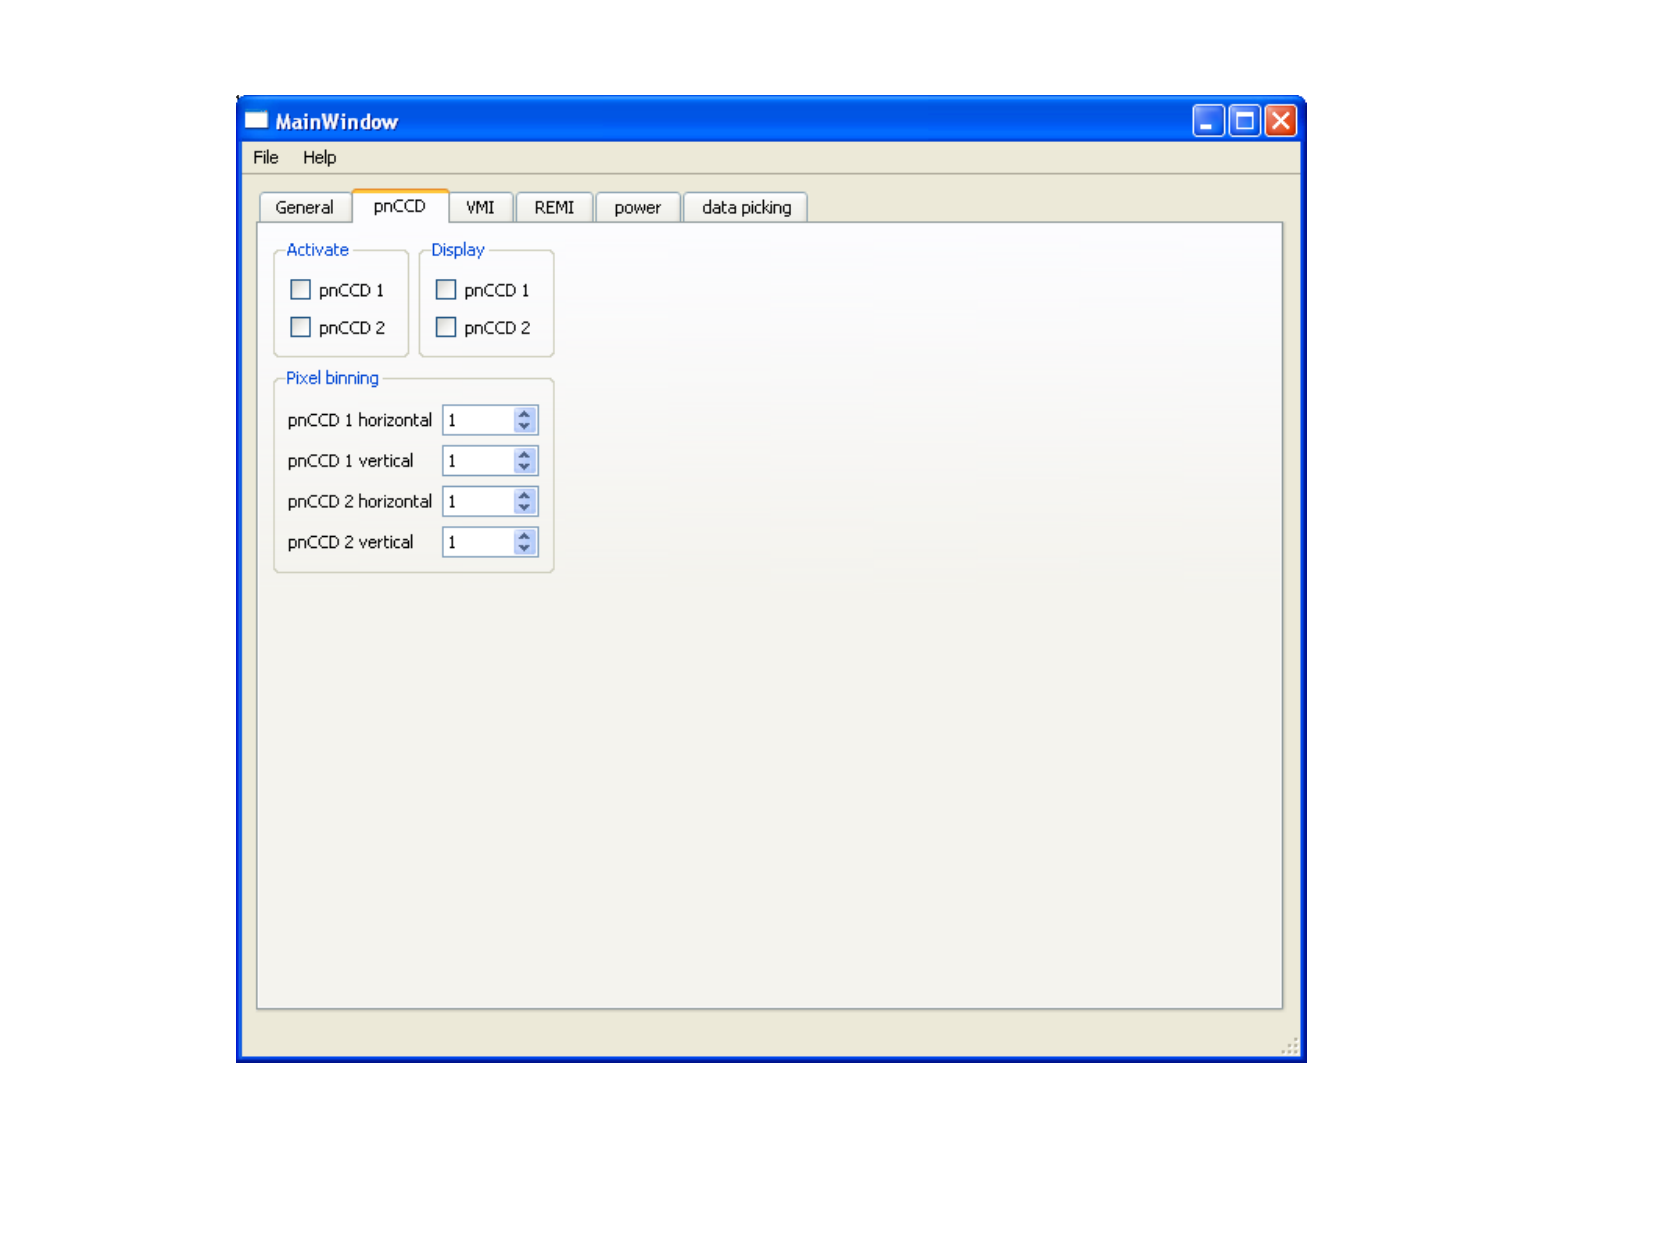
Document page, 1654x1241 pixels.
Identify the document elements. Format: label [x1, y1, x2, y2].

picture [236, 95, 1307, 1063]
